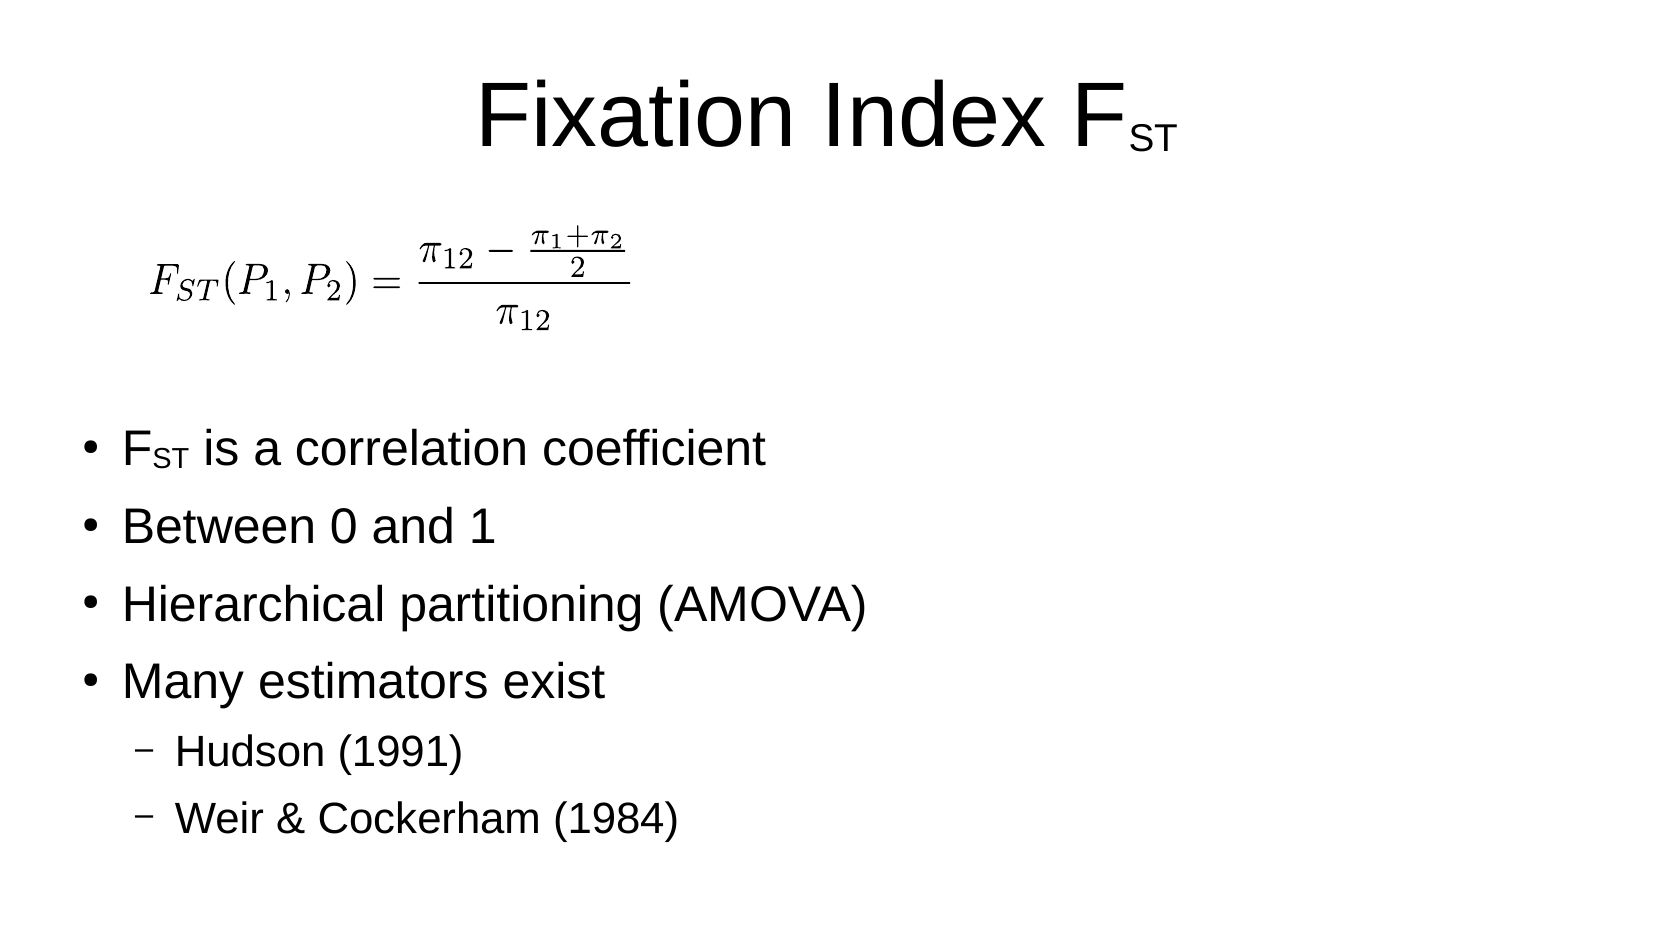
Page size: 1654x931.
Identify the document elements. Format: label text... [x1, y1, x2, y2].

text_box [150, 225, 631, 331]
title Fixation Index FST [82, 37, 1571, 193]
list FST is a correlation coefficient Between 0 and 1 Hierarchical partitioning (AMOVA) Many estimators exist Hudson (1991) Weir & Cockerham (1984) [68, 420, 871, 901]
